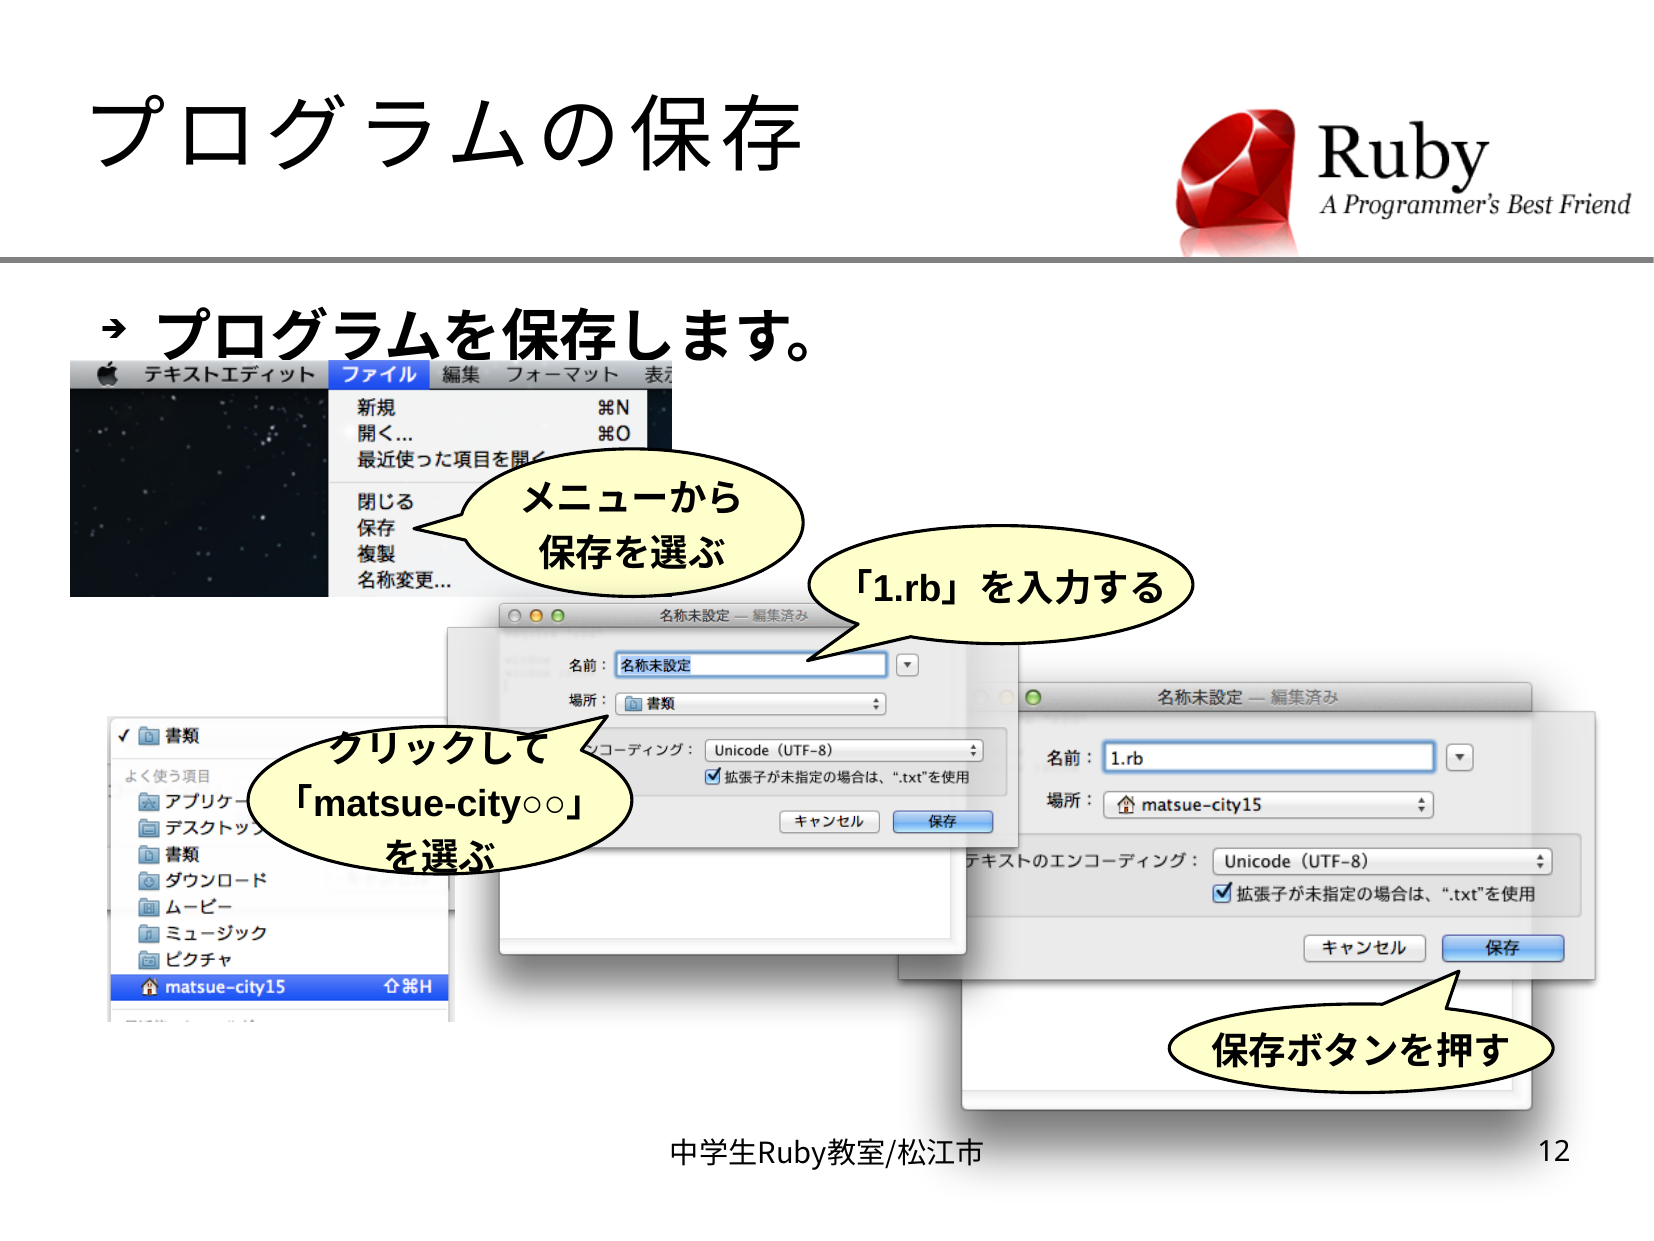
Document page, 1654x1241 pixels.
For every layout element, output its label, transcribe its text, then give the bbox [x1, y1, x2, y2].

list プログラムを保存します。 [82, 290, 1571, 1109]
picture [1160, 82, 1654, 257]
text_box クリックして 「matsue-city○○」 を選ぶ [248, 715, 632, 875]
text_box メニューから 保存を選ぶ [413, 448, 804, 566]
text_box 保存ボタンを押す [1169, 971, 1554, 1093]
picture [70, 360, 1028, 1040]
picture [887, 637, 1607, 1215]
text_box 「1.rb」を入力する [807, 525, 1193, 661]
title プログラムの保存 [82, 49, 1152, 207]
